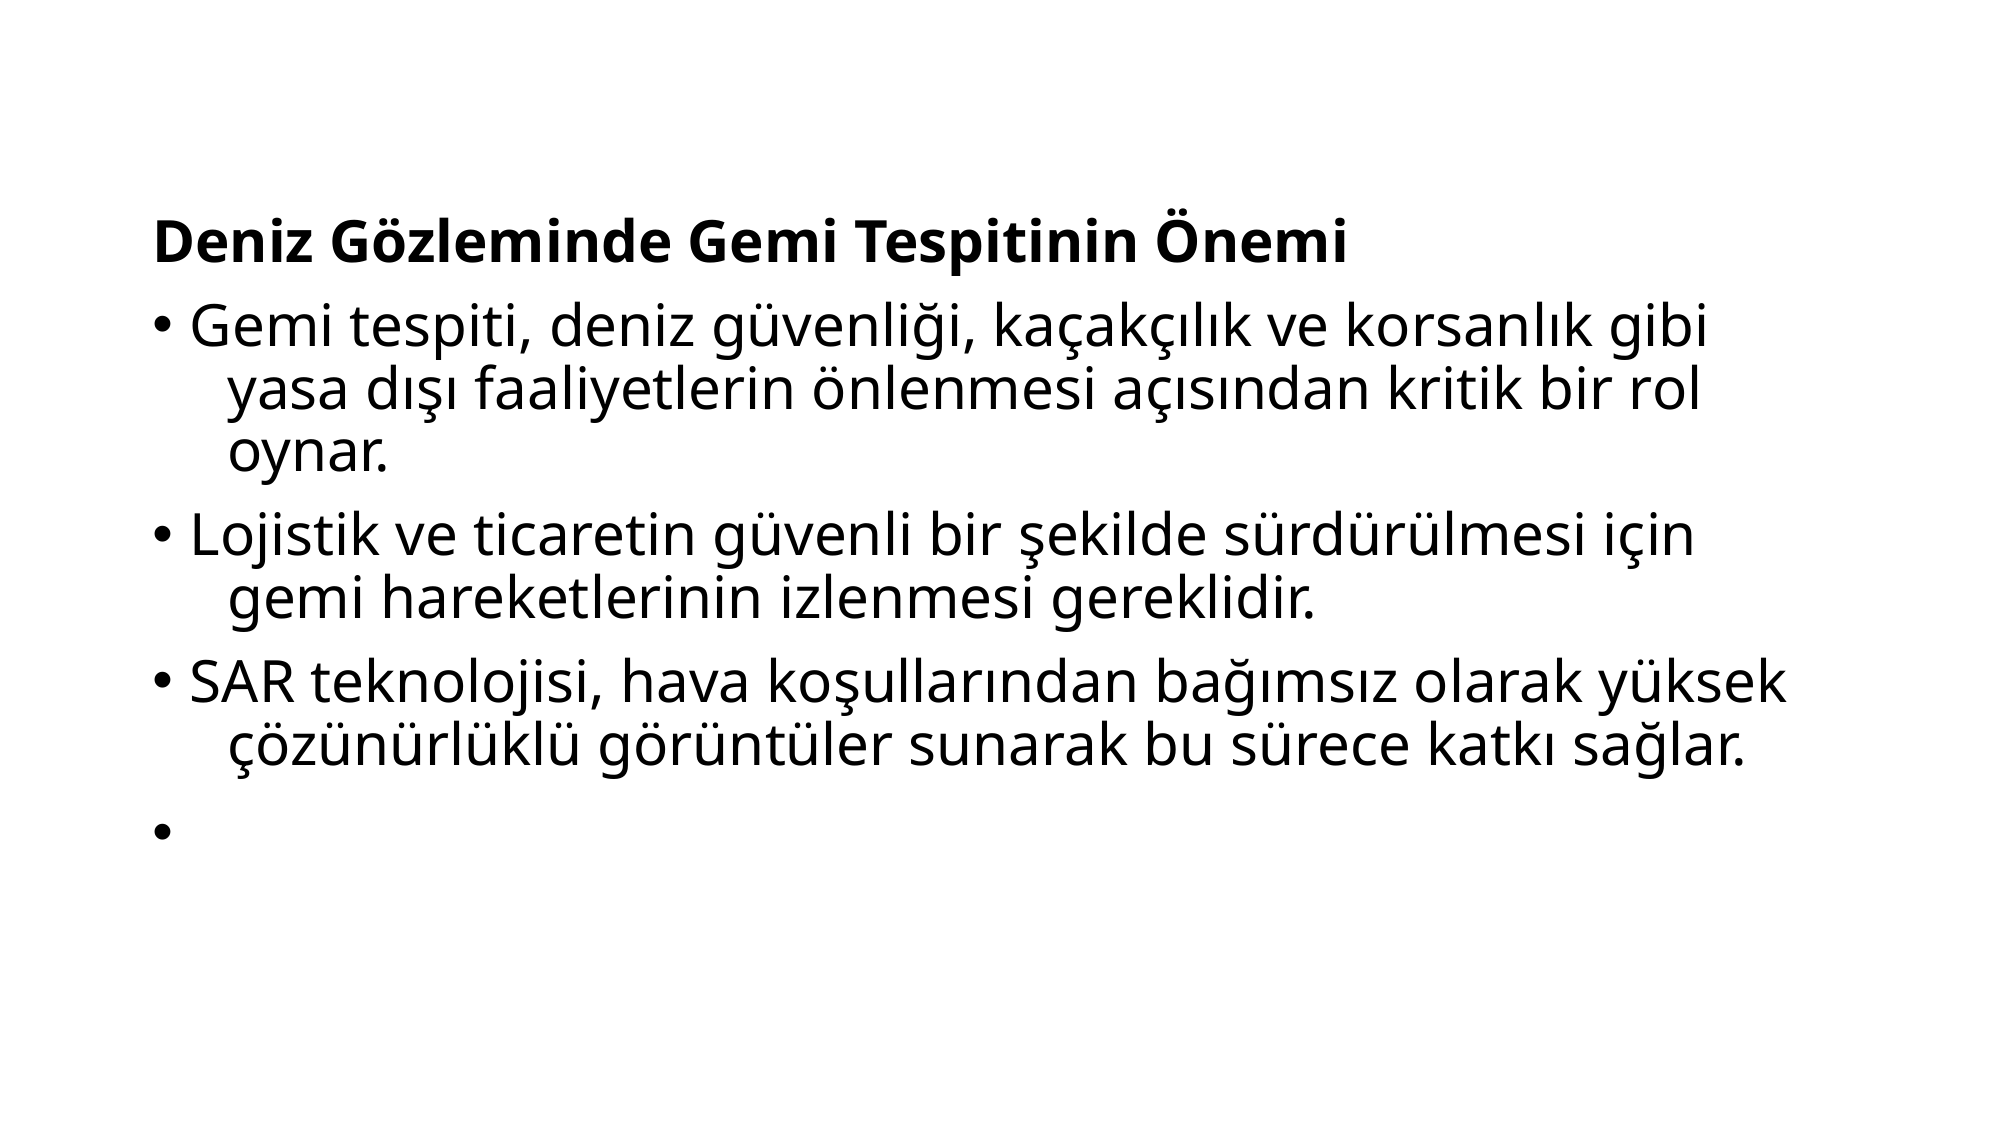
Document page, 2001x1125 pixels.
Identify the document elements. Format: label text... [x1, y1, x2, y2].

list Deniz Gözleminde Gemi Tespitinin Önemi Gemi tespiti, deniz güvenliği, kaçakçılık ve korsanlık gibi yasa dışı faaliyetlerin önlenmesi açısından kritik bir rol oynar. Lojistik ve ticaretin güvenli bir şekilde sürdürülmesi için gemi hareketlerinin izlenmesi gereklidir. SAR teknolojisi, hava koşullarından bağımsız olarak yüksek çözünürlüklü görüntüler sunarak bu sürece katkı sağlar. [137, 204, 1863, 919]
